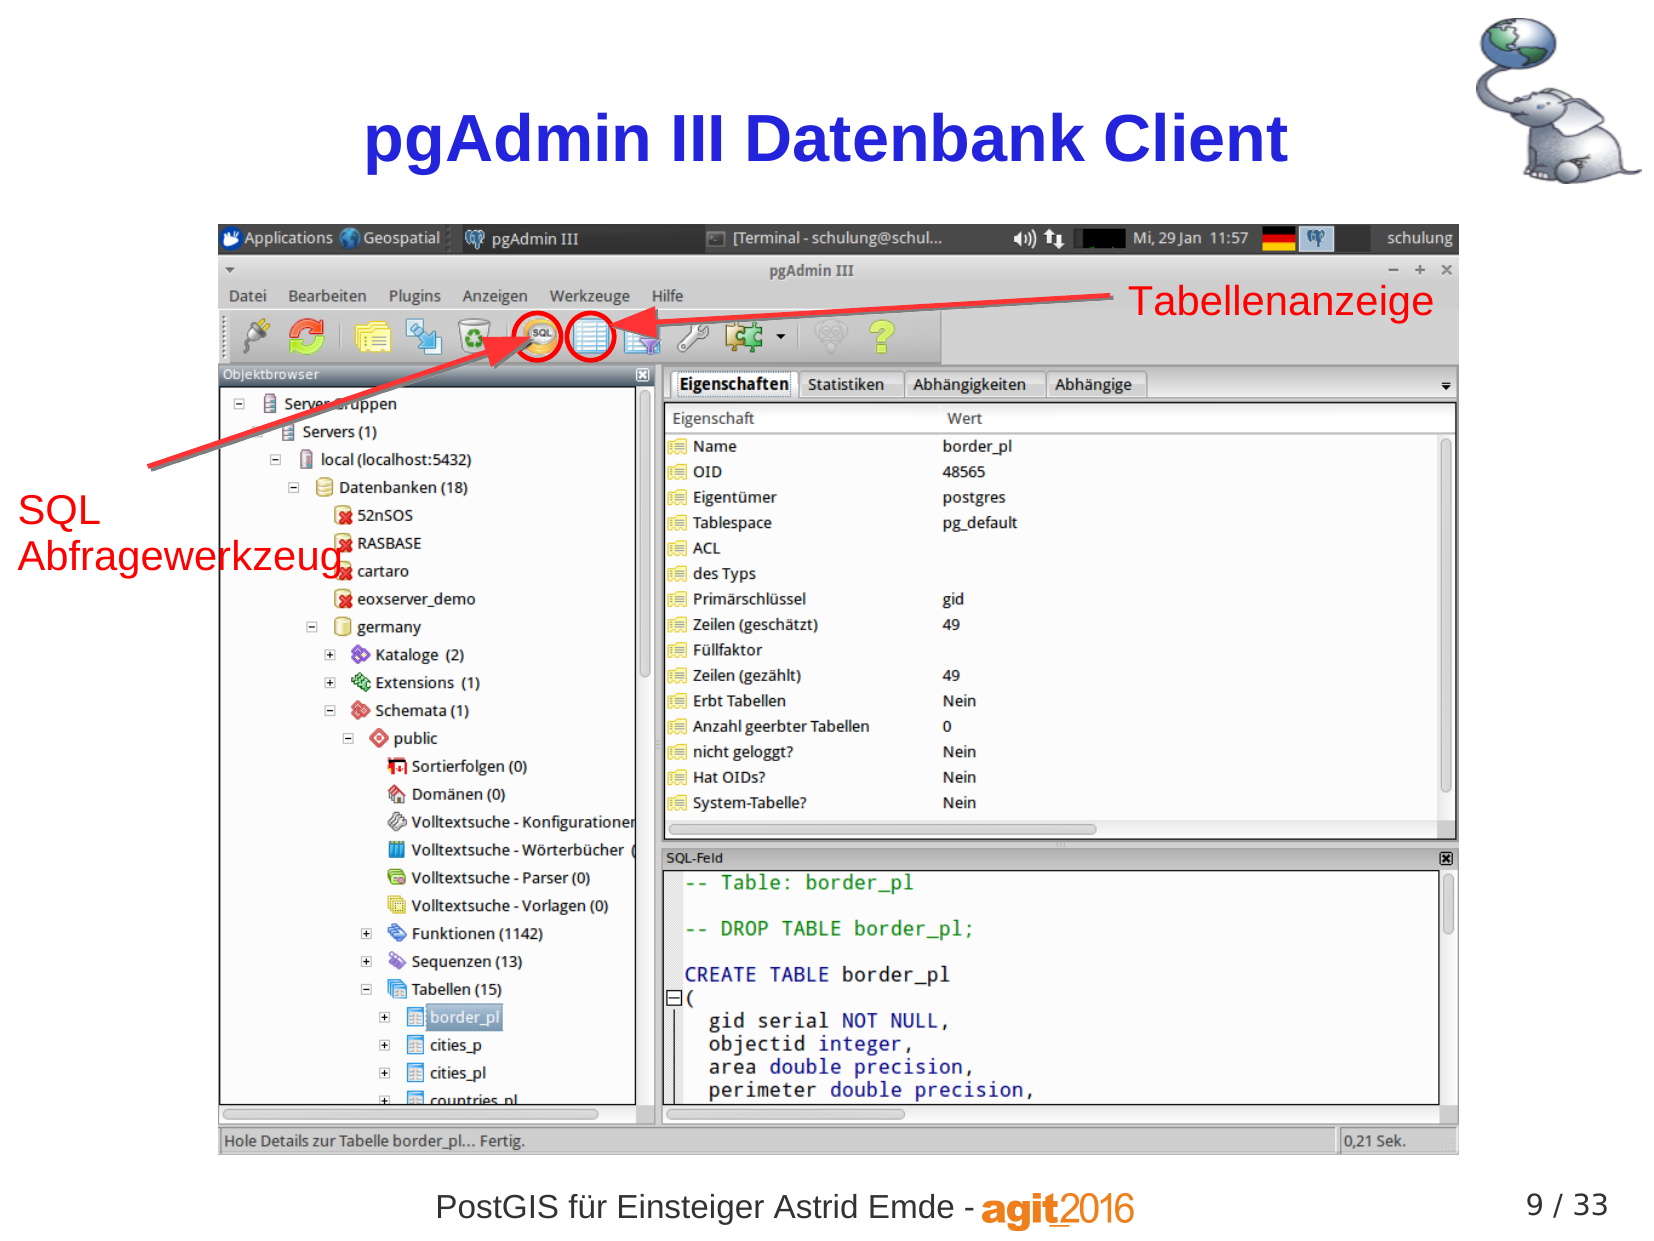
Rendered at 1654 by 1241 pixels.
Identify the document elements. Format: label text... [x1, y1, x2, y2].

picture [1476, 18, 1642, 184]
picture [517, 316, 558, 357]
text_box SQL Abfragewerkzeug [17, 486, 443, 621]
picture [218, 224, 1459, 1155]
picture [570, 316, 611, 357]
title pgAdmin III Datenbank Client [88, 64, 1565, 213]
text_box Tabellenanzeige [1127, 277, 1435, 330]
picture [981, 1192, 1135, 1232]
